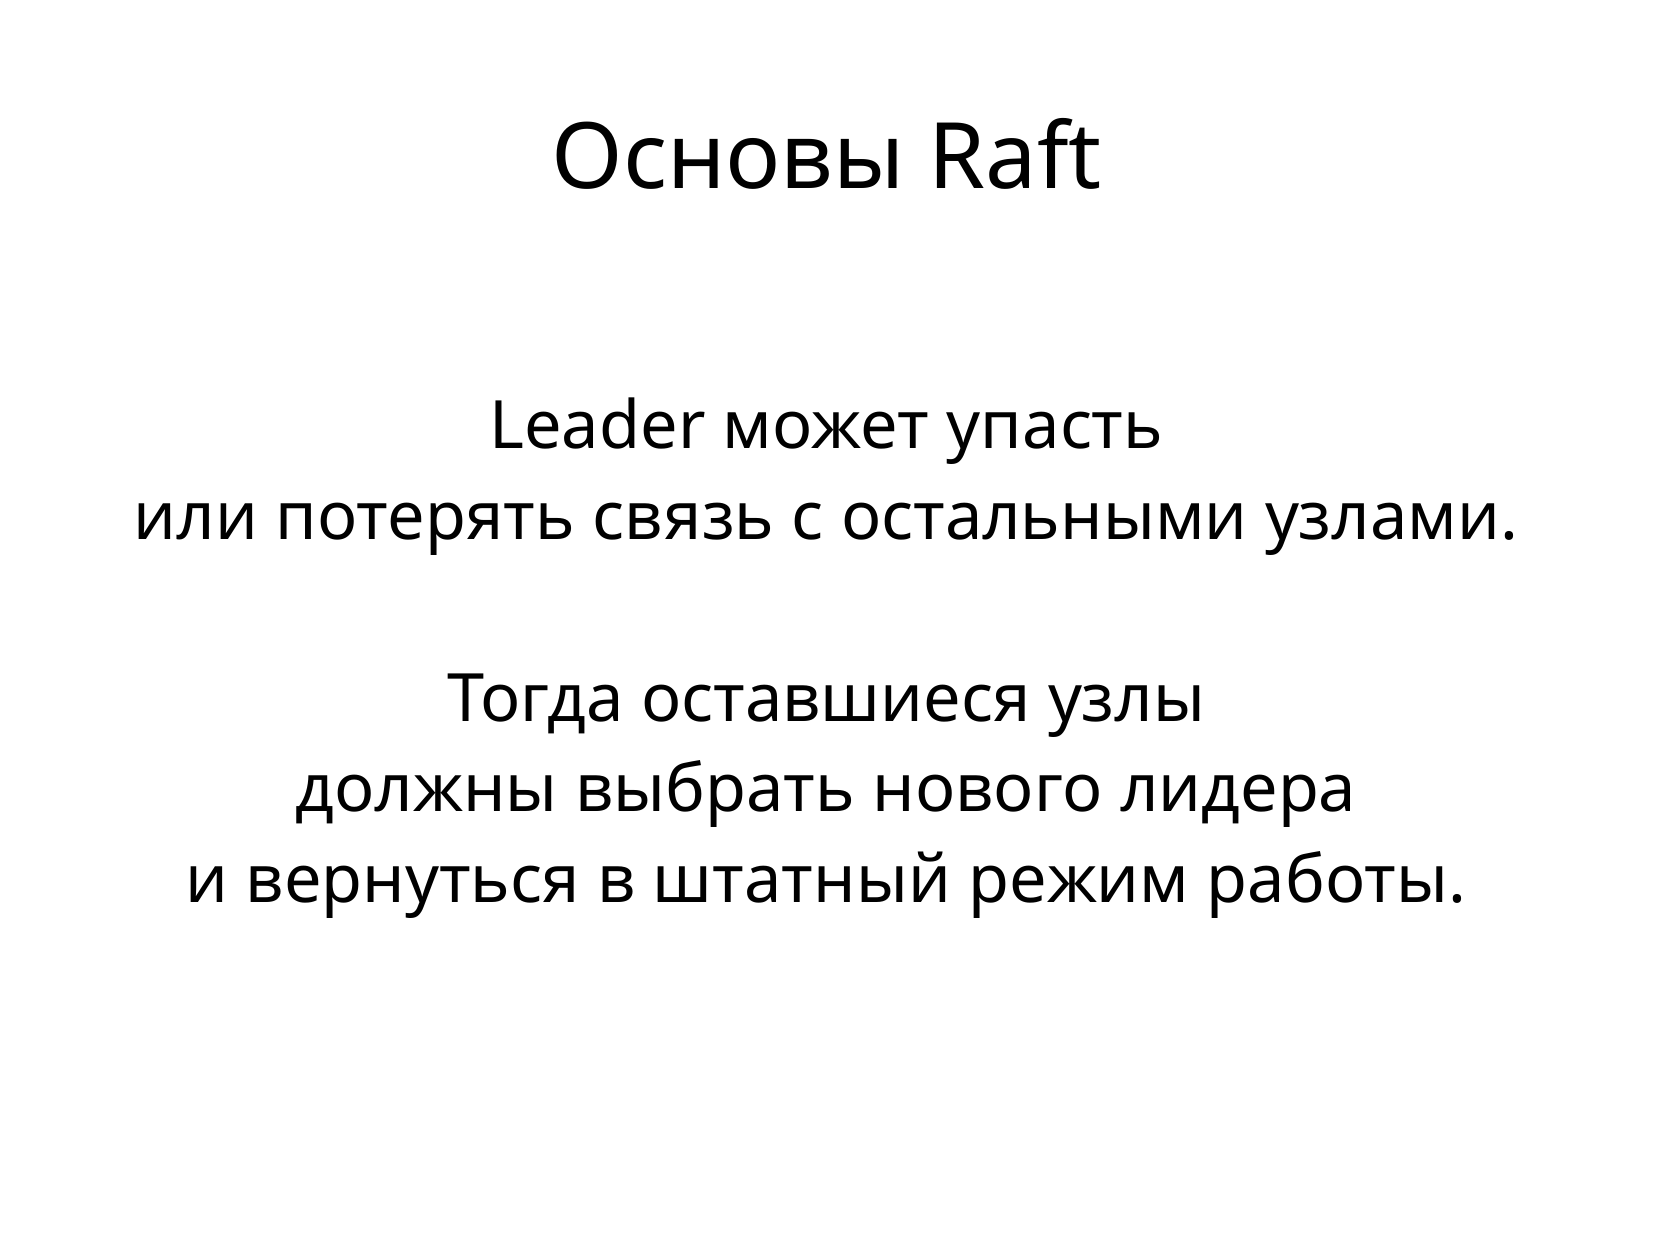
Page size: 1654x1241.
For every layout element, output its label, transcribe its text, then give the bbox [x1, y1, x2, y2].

title Основы Raft [82, 49, 1571, 257]
subtitle Leader может упасть или потерять связь с остальными узлами. Тогда оставшиеся узлы должны выбрать нового лидера и вернуться в штатный режим работы. [82, 290, 1571, 1010]
